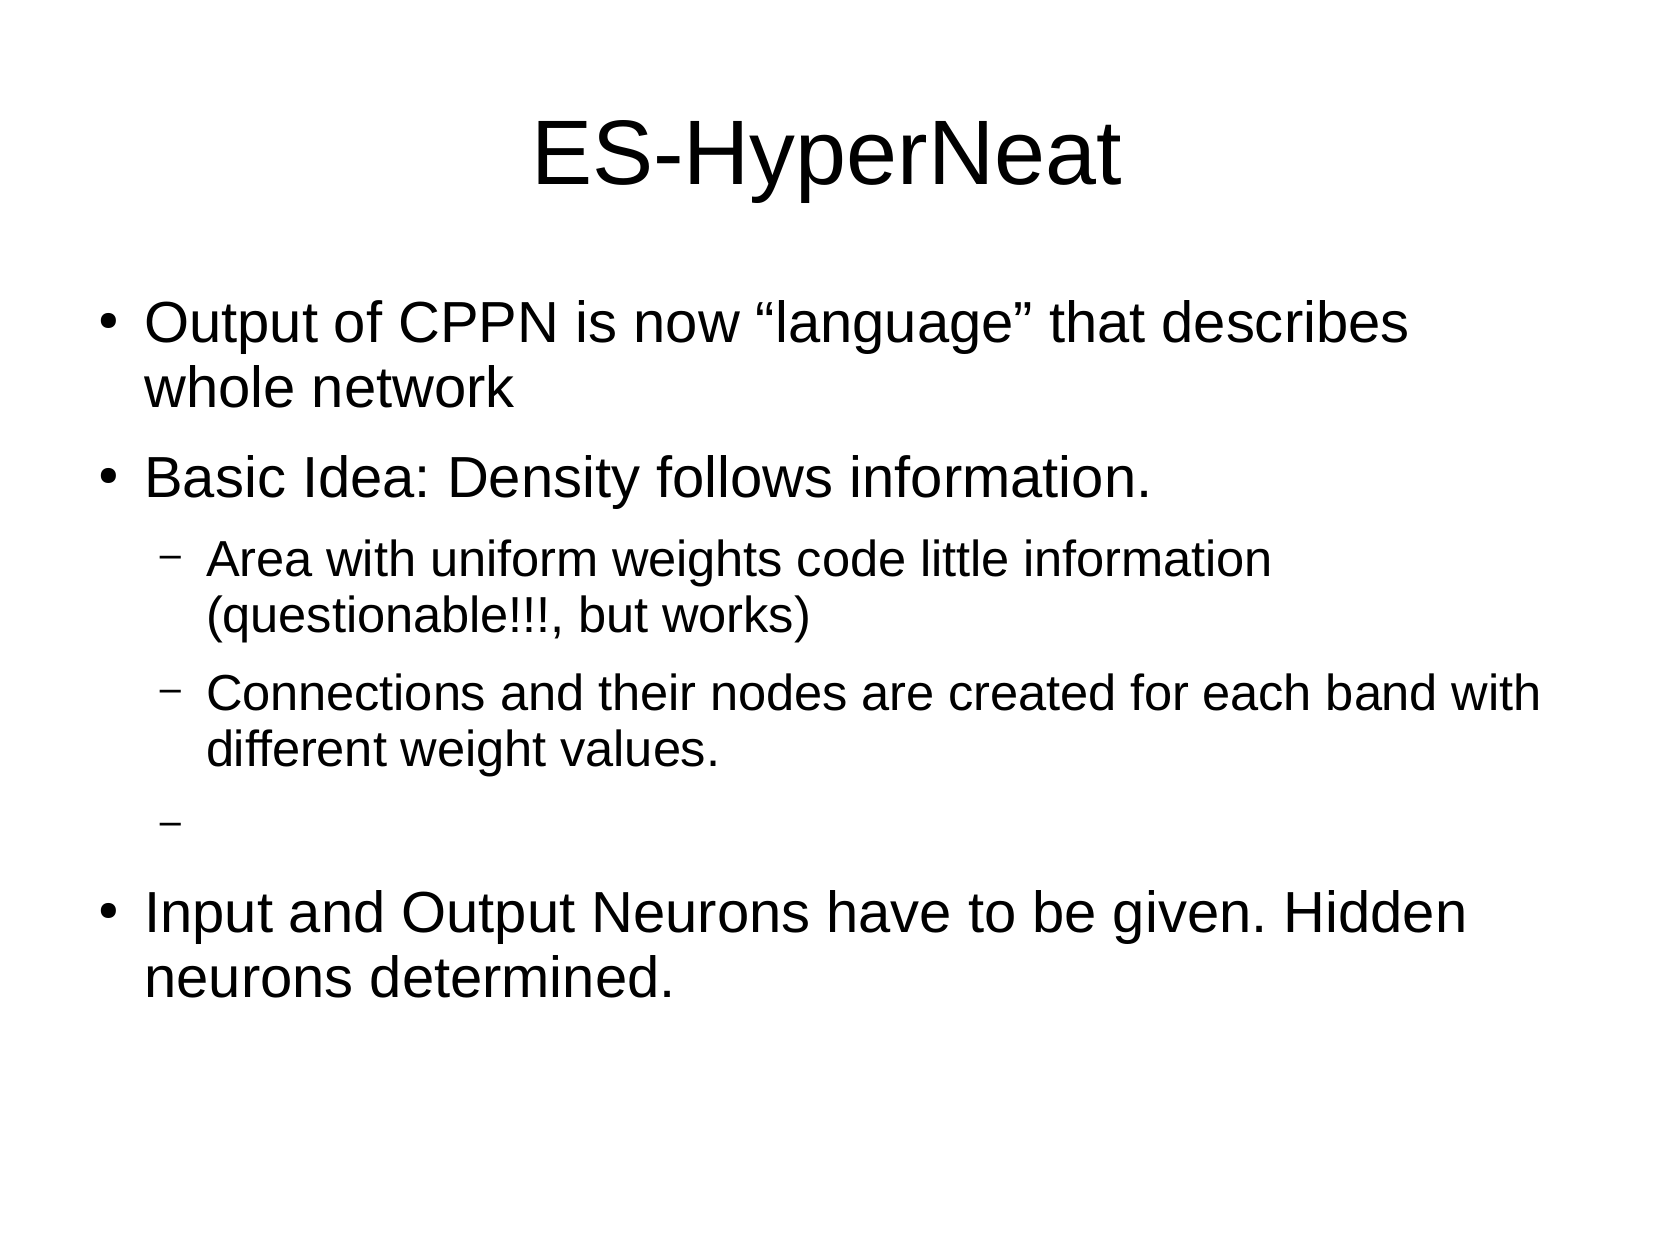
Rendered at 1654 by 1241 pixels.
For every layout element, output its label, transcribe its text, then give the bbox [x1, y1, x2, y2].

list Output of CPPN is now “language” that describes whole network Basic Idea: Density follows information. Area with uniform weights code little information (questionable!!!, but works) Connections and their nodes are created for each band with different weight values. Input and Output Neurons have to be given. Hidden neurons determined. [82, 290, 1571, 1010]
title ES-HyperNeat [82, 49, 1571, 257]
